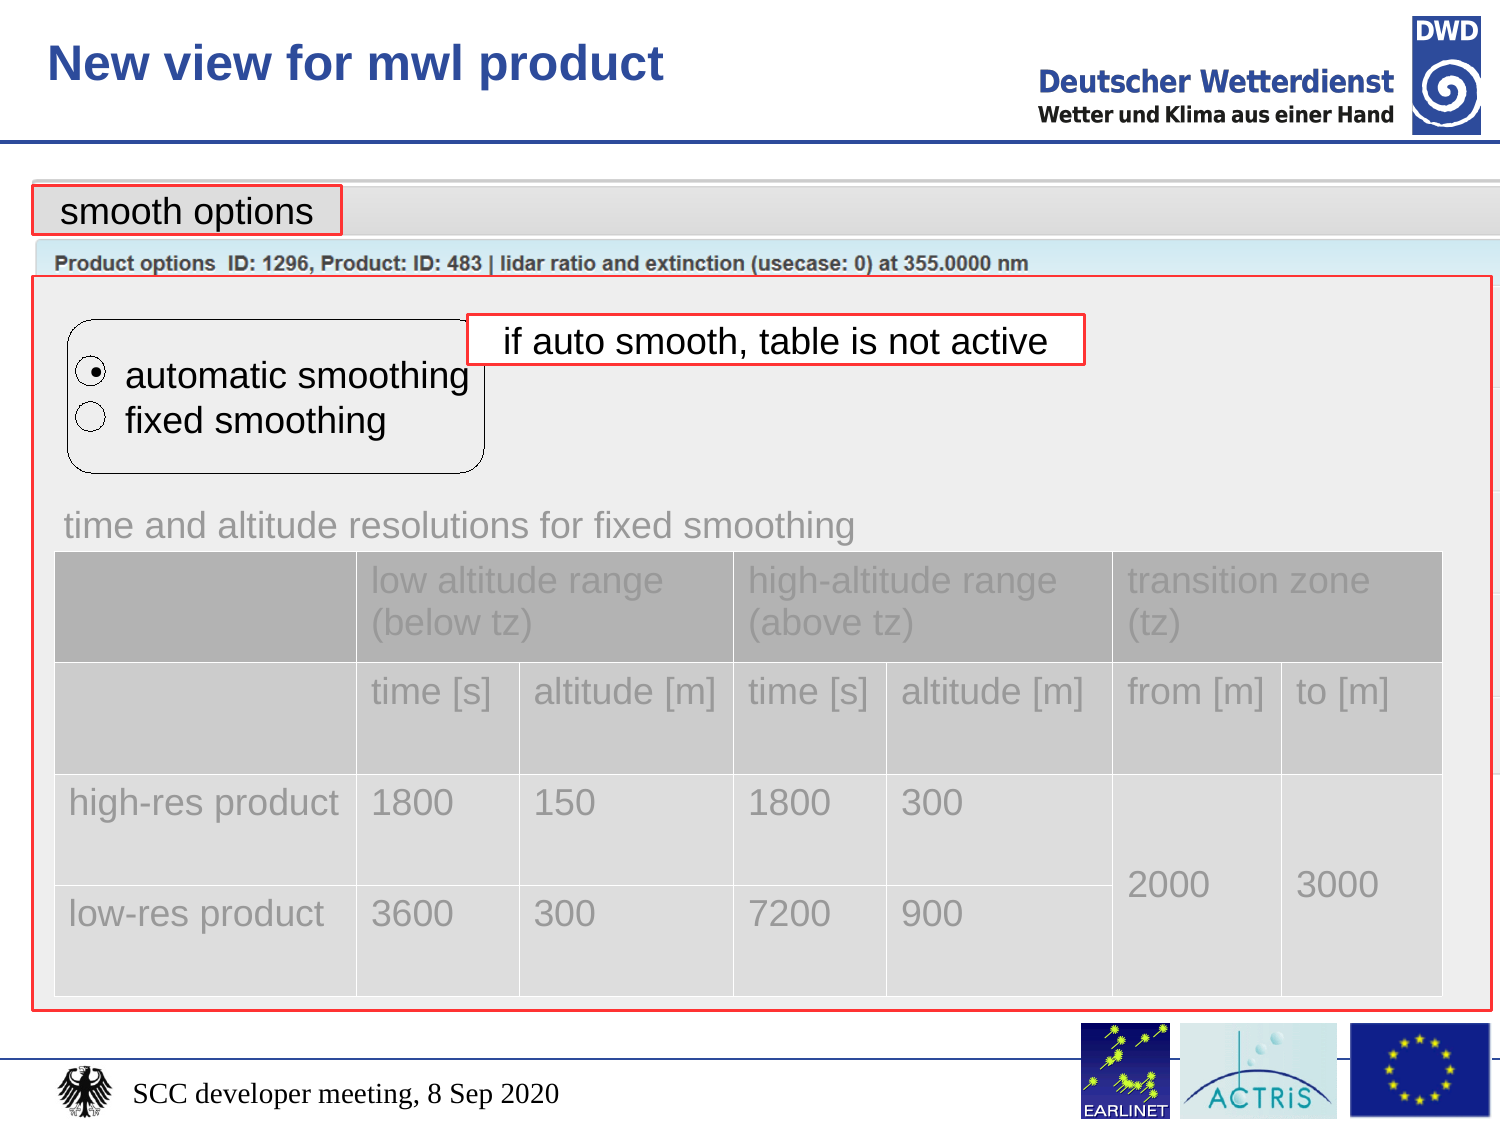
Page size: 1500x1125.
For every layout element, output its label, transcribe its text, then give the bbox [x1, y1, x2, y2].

table_cell 1800 [357, 775, 519, 885]
table_cell 300 [887, 775, 1112, 885]
table_cell 2000 [1113, 775, 1281, 996]
table_cell altitude [m] [520, 663, 733, 774]
table_cell time [s] [357, 663, 519, 774]
table_cell 3000 [1282, 775, 1442, 996]
table_cell 1800 [734, 775, 886, 885]
picture [1081, 1023, 1170, 1119]
picture [32, 178, 1500, 777]
table_cell to [m] [1282, 663, 1442, 774]
picture [1350, 1023, 1492, 1119]
table_cell altitude [m] [887, 663, 1112, 774]
table_header transition zone (tz) [1113, 552, 1442, 662]
table_cell [55, 663, 356, 774]
text_box New view for mwl product [32, 22, 1000, 99]
text_box time and altitude resolutions for fixed smoothing [48, 493, 871, 554]
picture [1038, 16, 1481, 135]
table_cell 300 [520, 886, 733, 996]
text_box [32, 276, 1492, 1011]
table_cell from [m] [1113, 663, 1281, 774]
picture [55, 1064, 114, 1119]
table_header high-altitude range (above tz) [734, 552, 1112, 662]
table_cell 3600 [357, 886, 519, 996]
table_header [55, 552, 356, 662]
text_box if auto smooth, table is not active [467, 314, 1085, 365]
picture [1180, 1023, 1337, 1119]
table_cell time [s] [734, 663, 886, 774]
table_cell high-res product [55, 775, 356, 885]
table_cell 7200 [734, 886, 886, 996]
table_cell low-res product [55, 886, 356, 996]
table_cell 900 [887, 886, 1112, 996]
table_header low altitude range (below tz) [357, 552, 733, 662]
text_box automatic smoothing fixed smoothing [67, 319, 485, 474]
table_cell 150 [520, 775, 733, 885]
text_box smooth options [32, 185, 342, 235]
